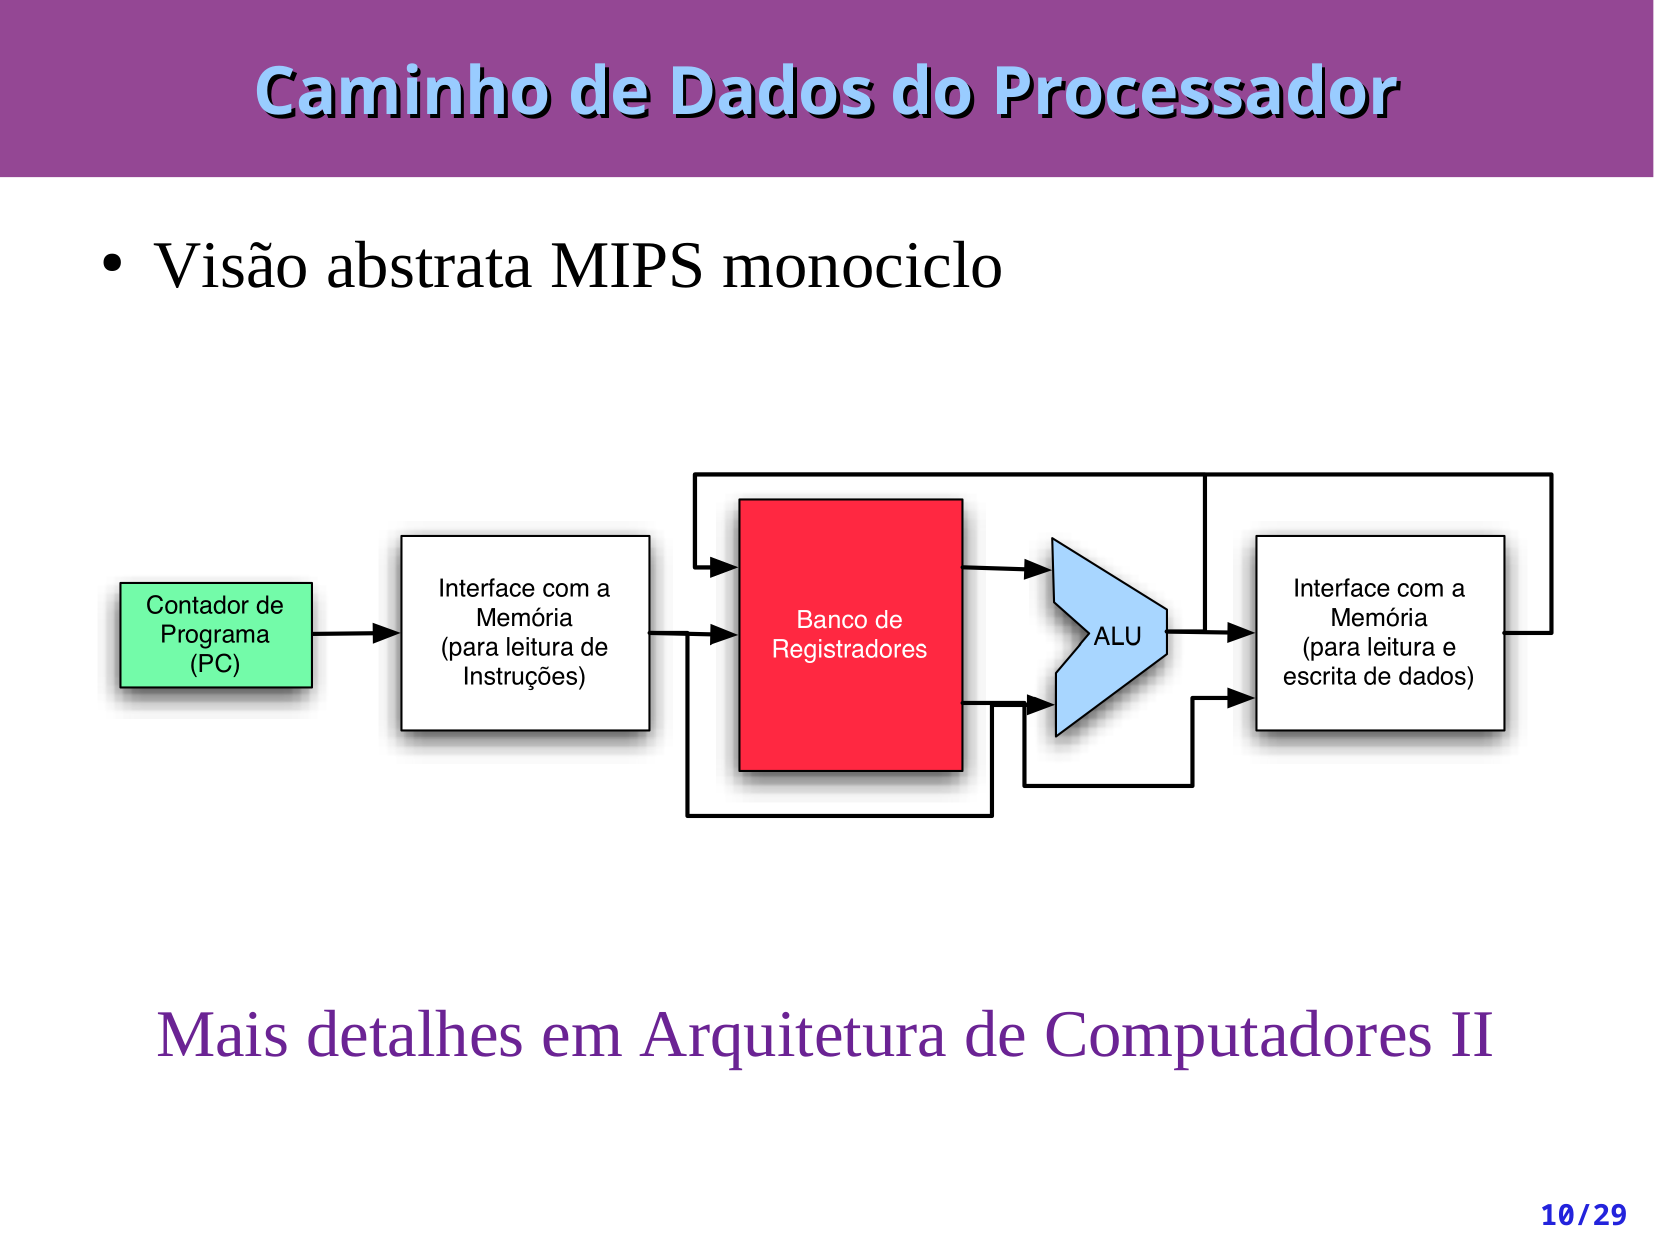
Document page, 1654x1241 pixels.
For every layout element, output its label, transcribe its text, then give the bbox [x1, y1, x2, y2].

list Visão abstrata MIPS monociclo Mais detalhes em Arquitetura de Computadores II [82, 227, 1571, 1072]
title Caminho de Dados do Processador [0, 0, 1654, 178]
picture [96, 466, 1557, 823]
